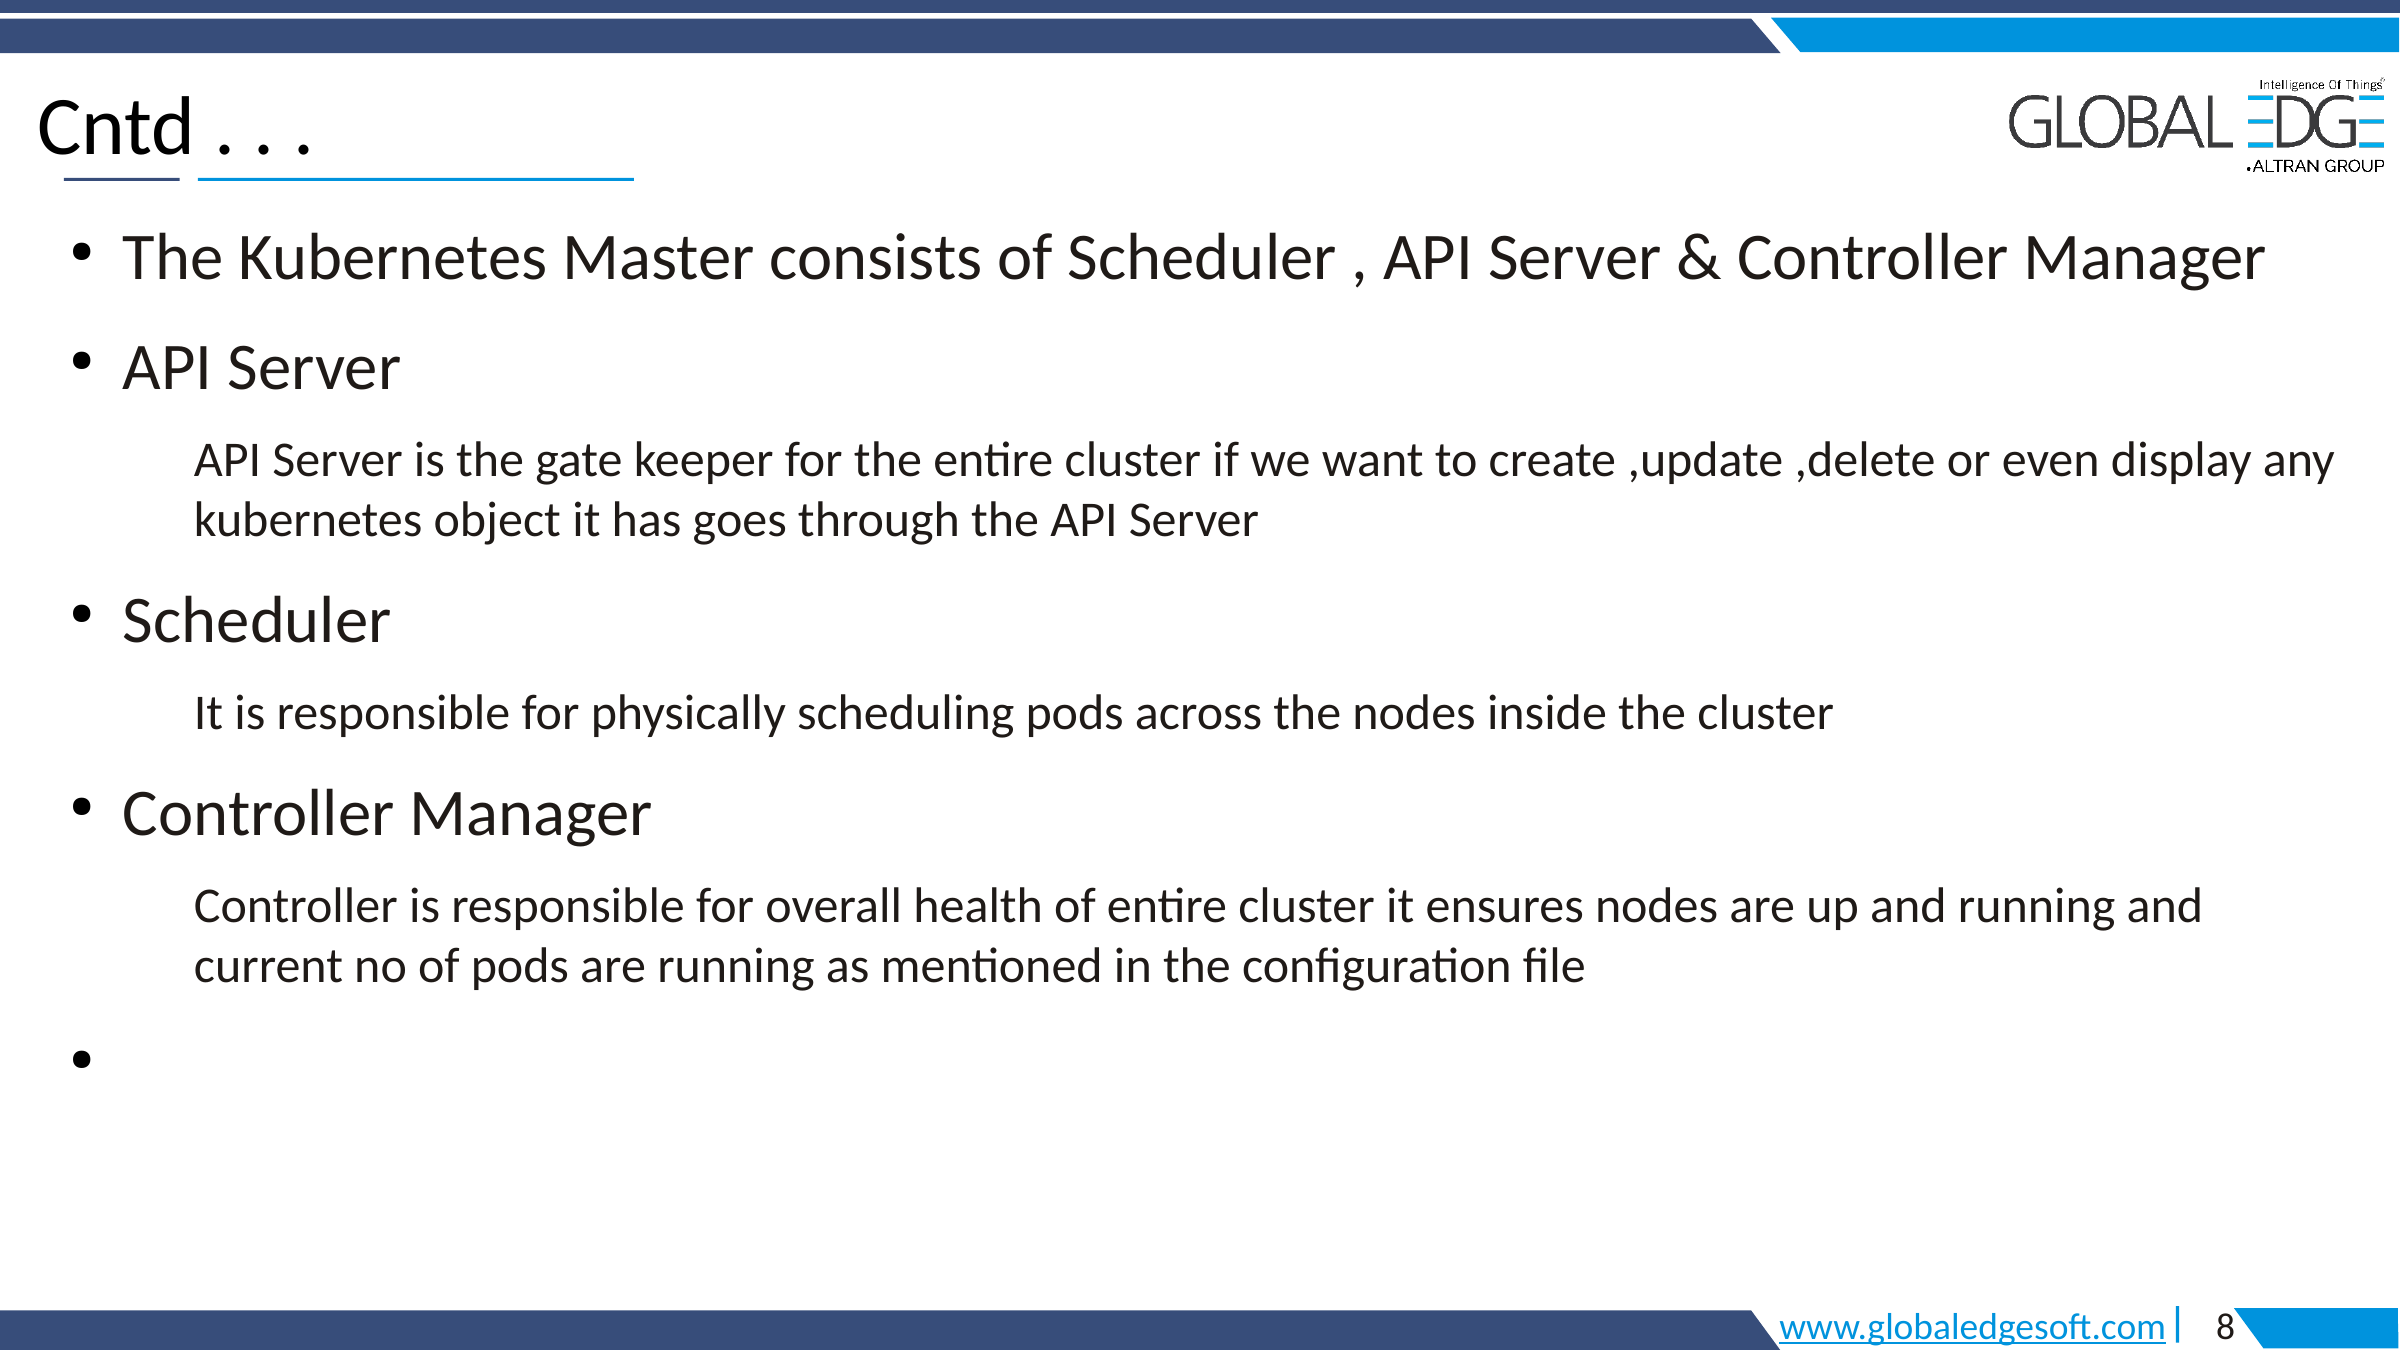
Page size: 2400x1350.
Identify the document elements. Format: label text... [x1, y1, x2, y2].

list The Kubernetes Master consists of Scheduler , API Server & Controller Manager API Server API Server is the gate keeper for the entire cluster if we want to create ,update ,delete or even display any kubernetes object it has goes through the API Server Scheduler It is responsible for physically scheduling pods across the nodes inside the cluster Controller Manager Controller is responsible for overall health of entire cluster it ensures nodes are up and running and current no of pods are running as mentioned in the configuration file [40, 207, 2358, 1288]
picture [2001, 67, 2392, 182]
title Cntd . . . [26, 64, 1977, 178]
